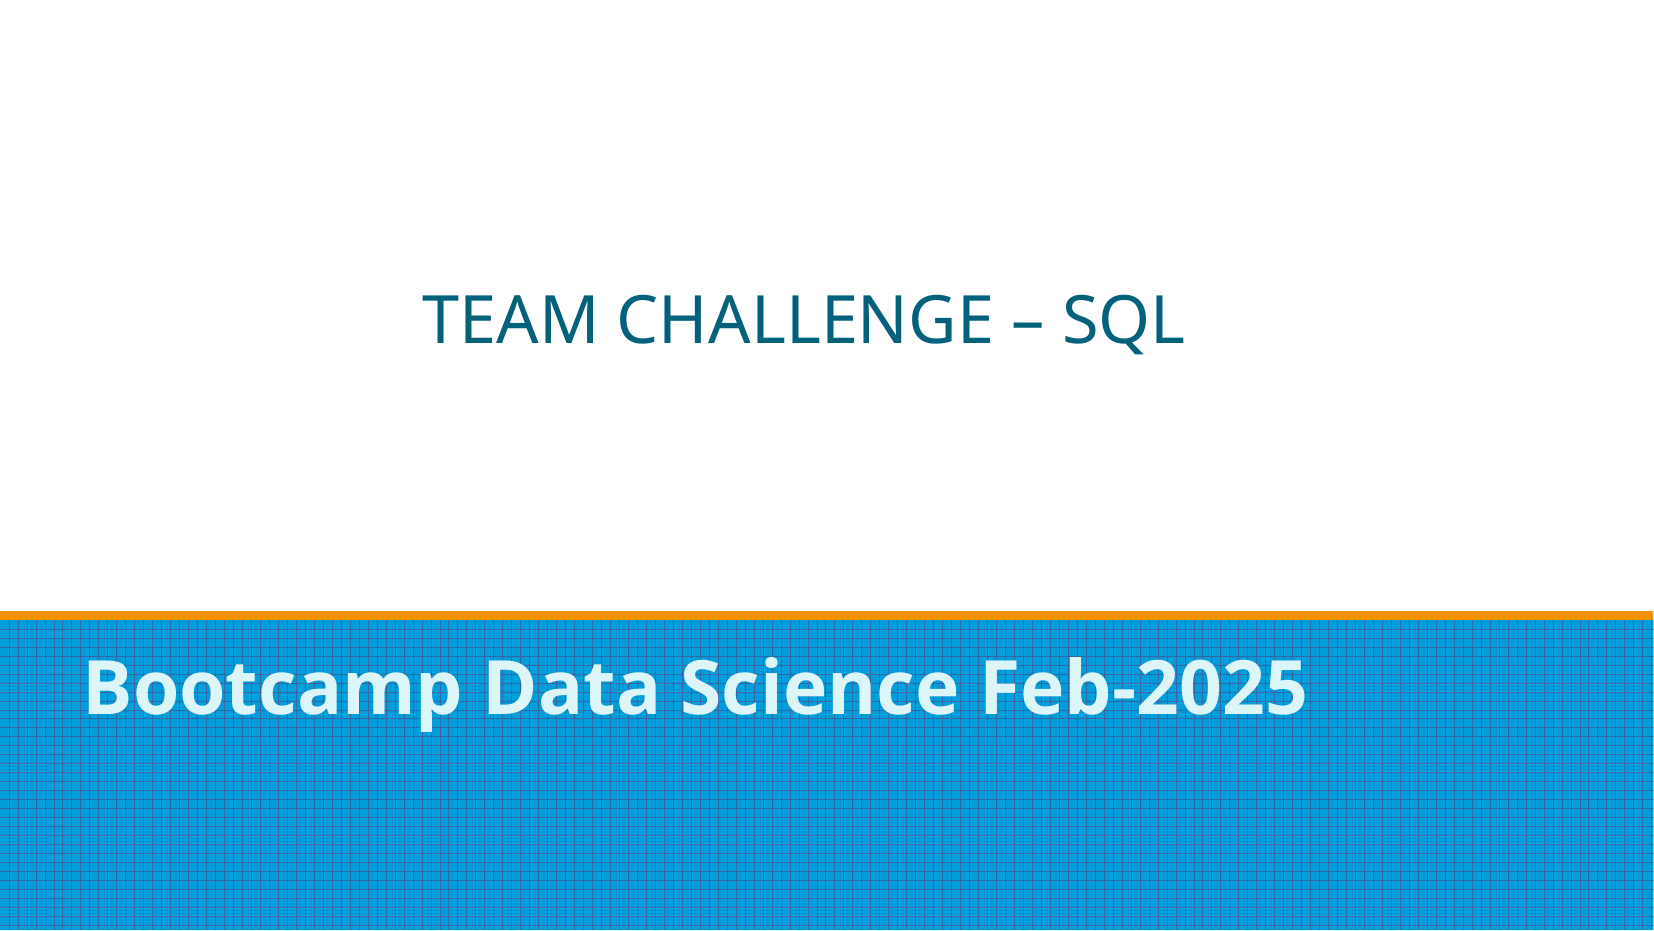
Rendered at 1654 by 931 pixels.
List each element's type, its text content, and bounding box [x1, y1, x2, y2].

subtitle Bootcamp Data Science Feb-2025 [82, 634, 1571, 840]
title TEAM CHALLENGE – SQL [76, 29, 1565, 562]
